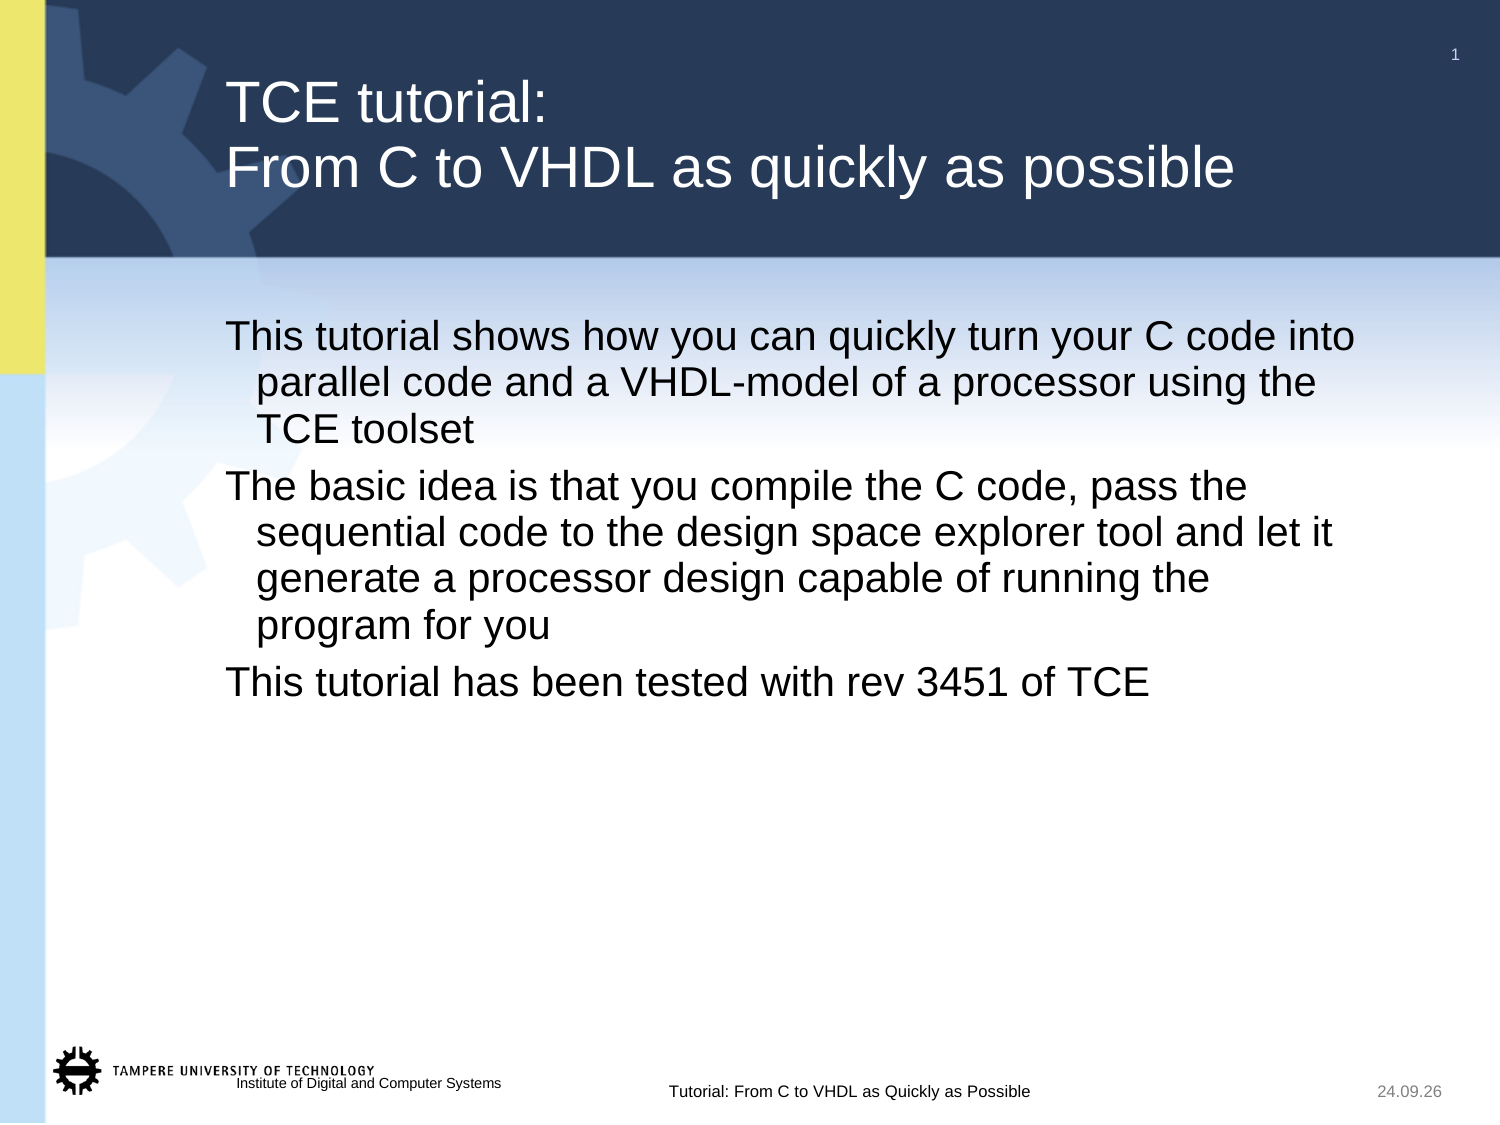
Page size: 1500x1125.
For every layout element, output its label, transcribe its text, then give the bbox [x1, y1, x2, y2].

list This tutorial shows how you can quickly turn your C code into parallel code and a VHDL-model of a processor using the TCE toolset The basic idea is that you compile the C code, pass the sequential code to the design space explorer tool and let it generate a processor design capable of running the program for you This tutorial has been tested with rev 3451 of TCE [224, 312, 1375, 1013]
picture [0, 0, 1500, 1123]
title TCE tutorial: From C to VHDL as quickly as possible [224, 41, 1418, 229]
